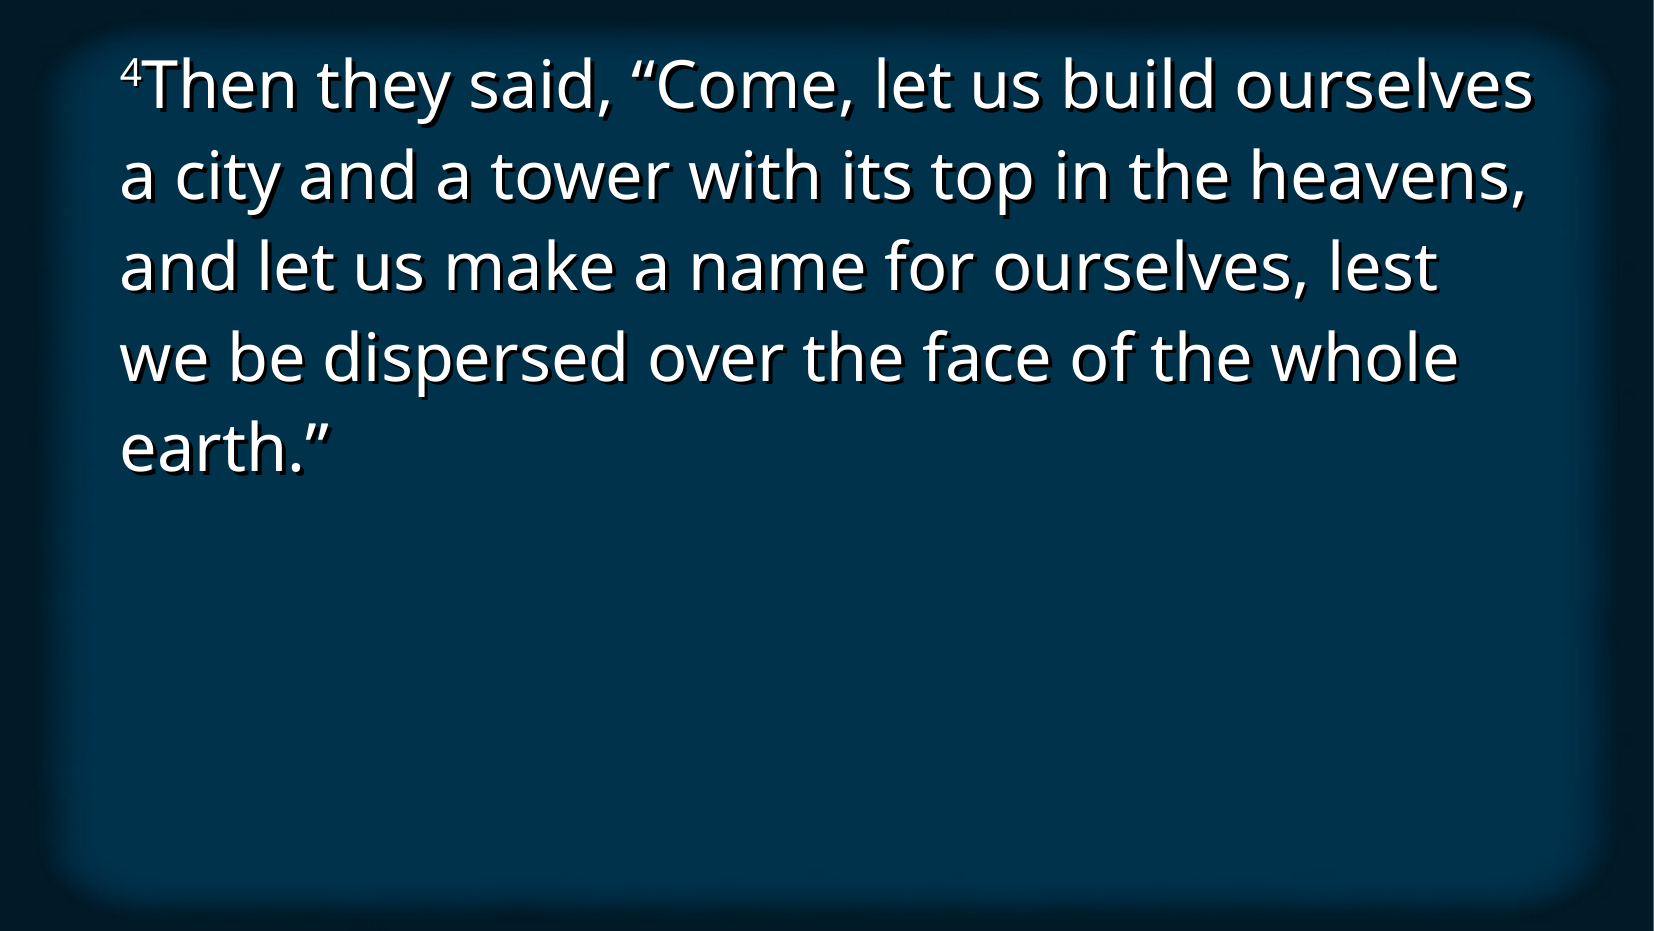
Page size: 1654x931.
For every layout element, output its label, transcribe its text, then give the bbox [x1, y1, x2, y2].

picture [0, 0, 1654, 931]
text_box 4Then they said, “Come, let us build ourselves a city and a tower with its top in the heavens, and let us make a name for ourselves, lest we be dispersed over the face of the whole earth.” [105, 30, 1561, 400]
